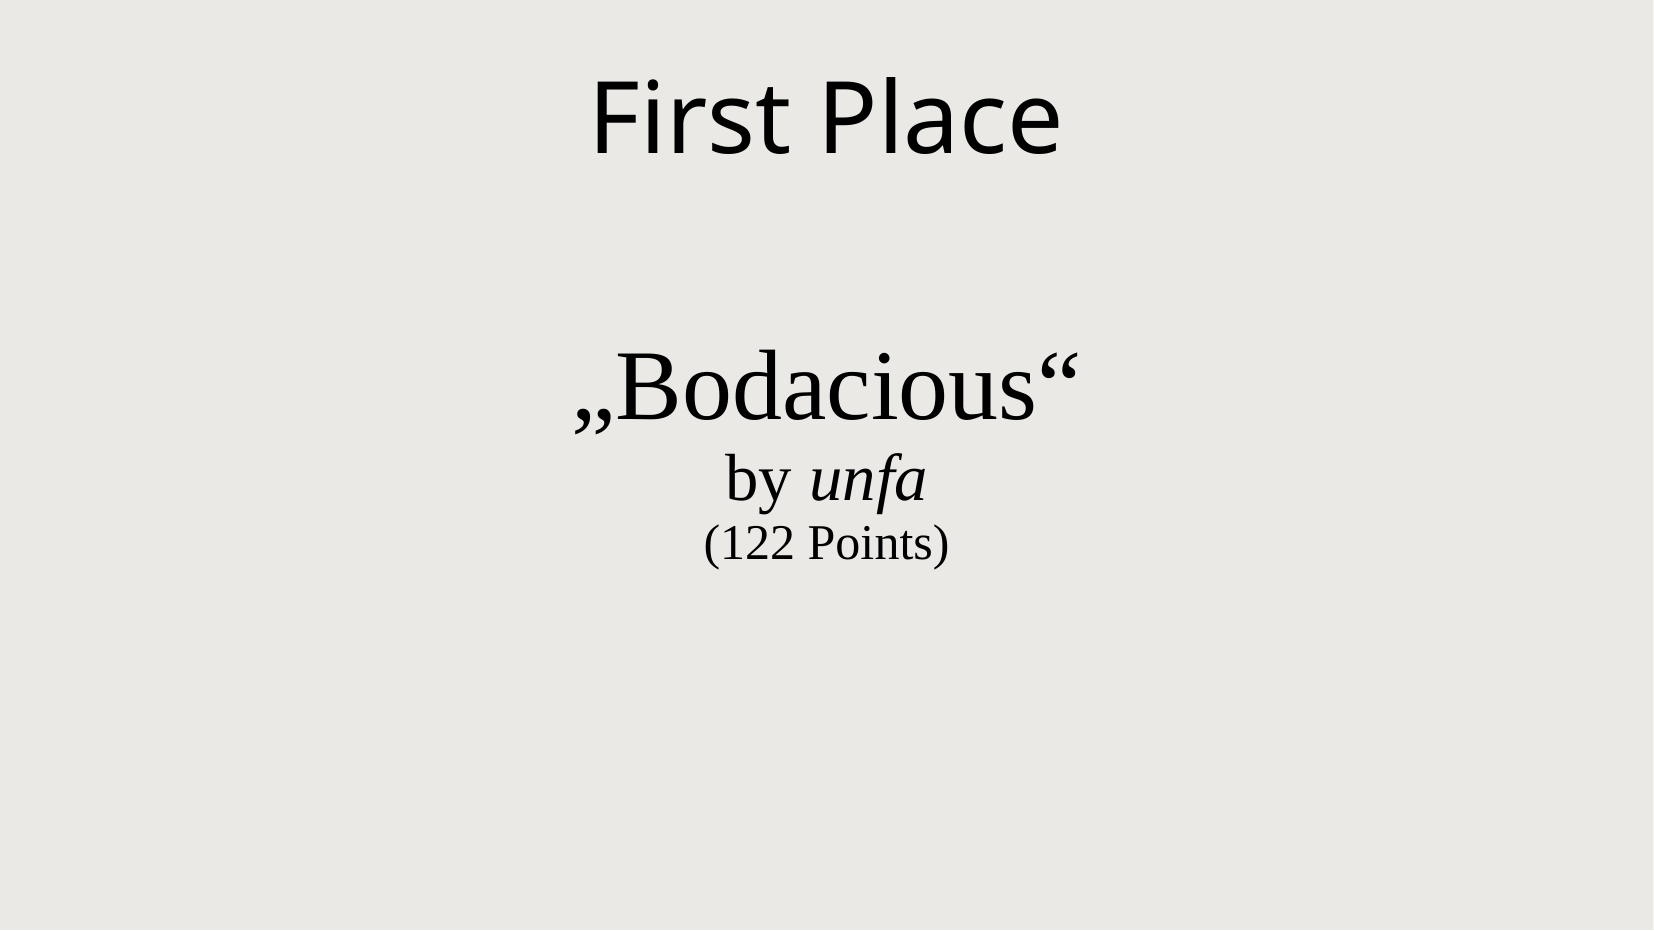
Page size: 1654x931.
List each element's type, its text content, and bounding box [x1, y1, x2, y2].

subtitle „Bodacious“ by unfa (122 Points) [82, 217, 1571, 758]
title First Place [82, 37, 1571, 193]
